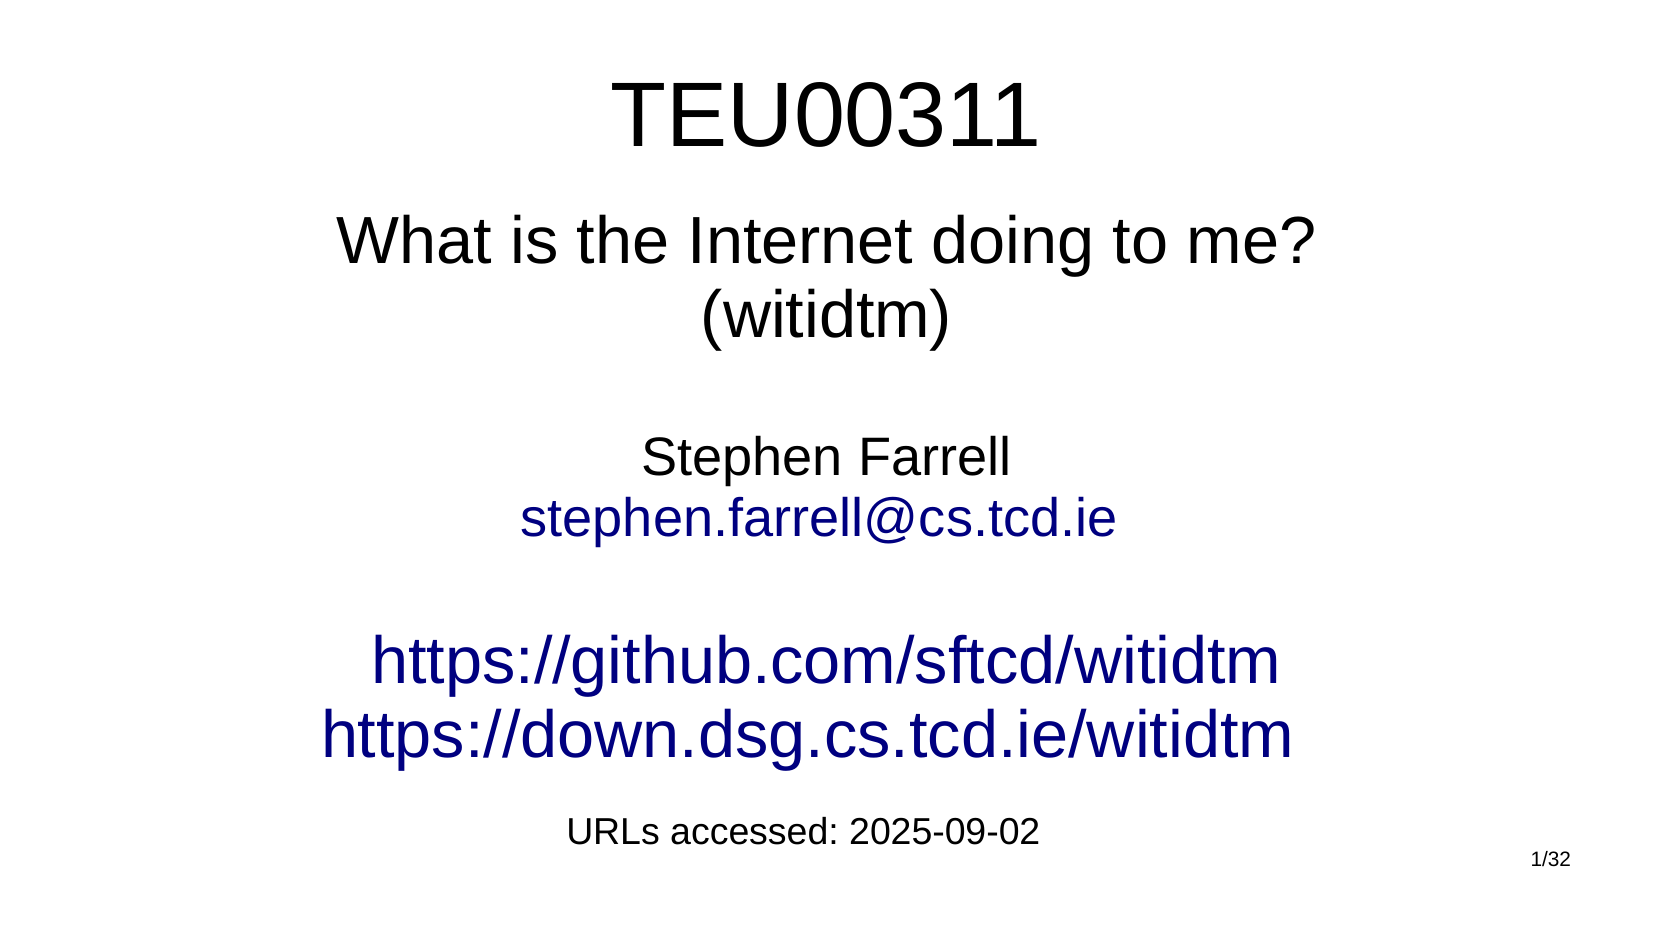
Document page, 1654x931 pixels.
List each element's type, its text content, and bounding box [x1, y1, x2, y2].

text_box URLs accessed: 2025-09-02 [448, 803, 1158, 922]
title TEU00311 [82, 37, 1571, 193]
subtitle What is the Internet doing to me? (witidtm) Stephen Farrell stephen.farrell@cs.tcd.ie https://github.com/sftcd/witidtm https://down.dsg.cs.tcd.ie/witidtm [82, 202, 1571, 773]
